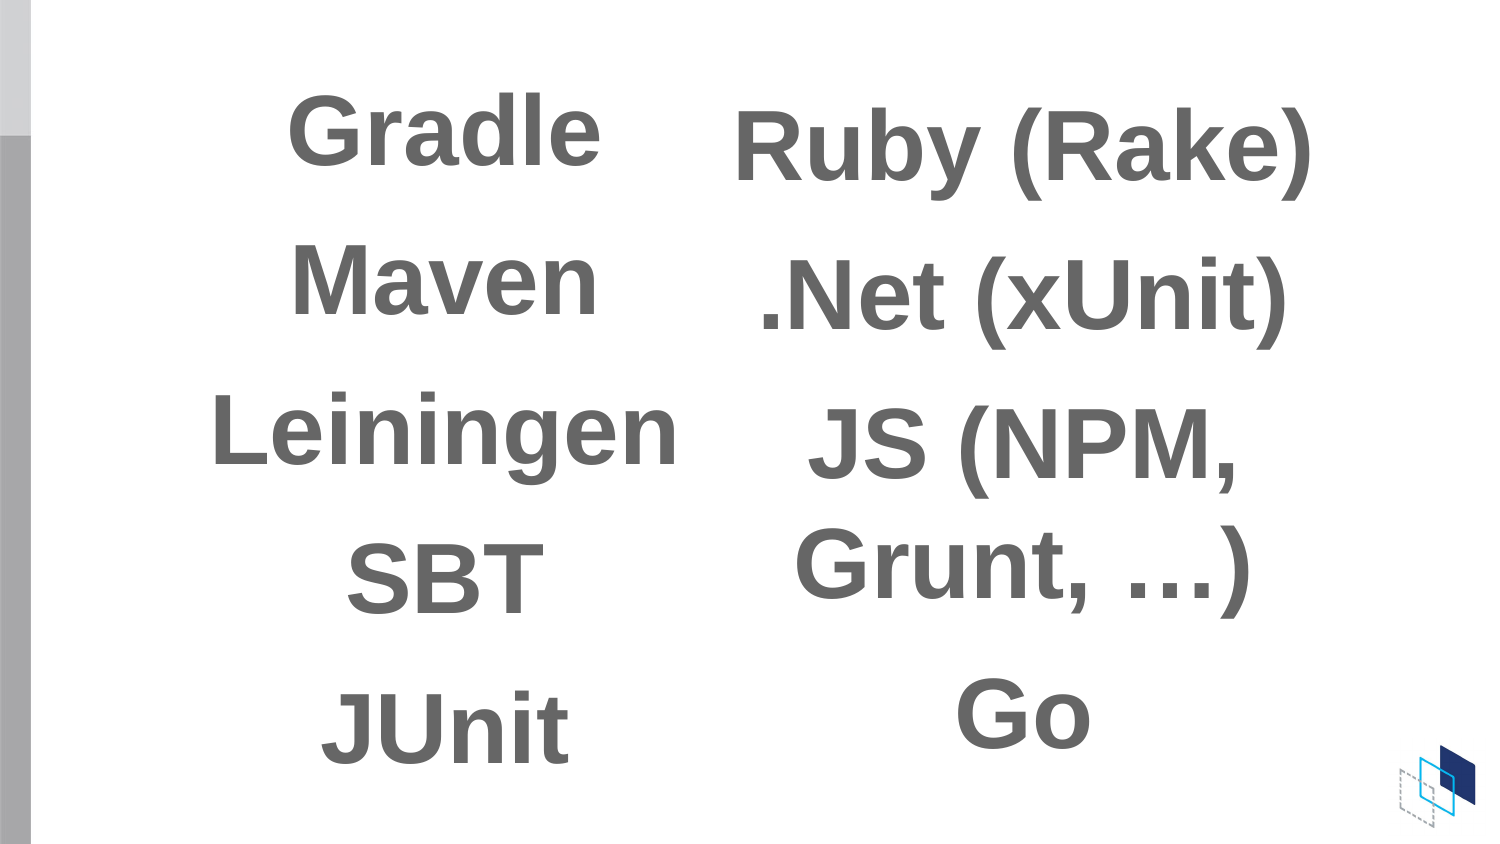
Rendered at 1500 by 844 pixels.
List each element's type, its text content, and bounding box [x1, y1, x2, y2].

list Gradle Maven Leiningen SBT JUnit [193, 118, 697, 730]
list Ruby (Rake) .Net (xUnit) JS (NPM, Grunt, …) Go [712, 118, 1335, 730]
picture [0, 0, 37, 844]
picture [1388, 738, 1486, 836]
